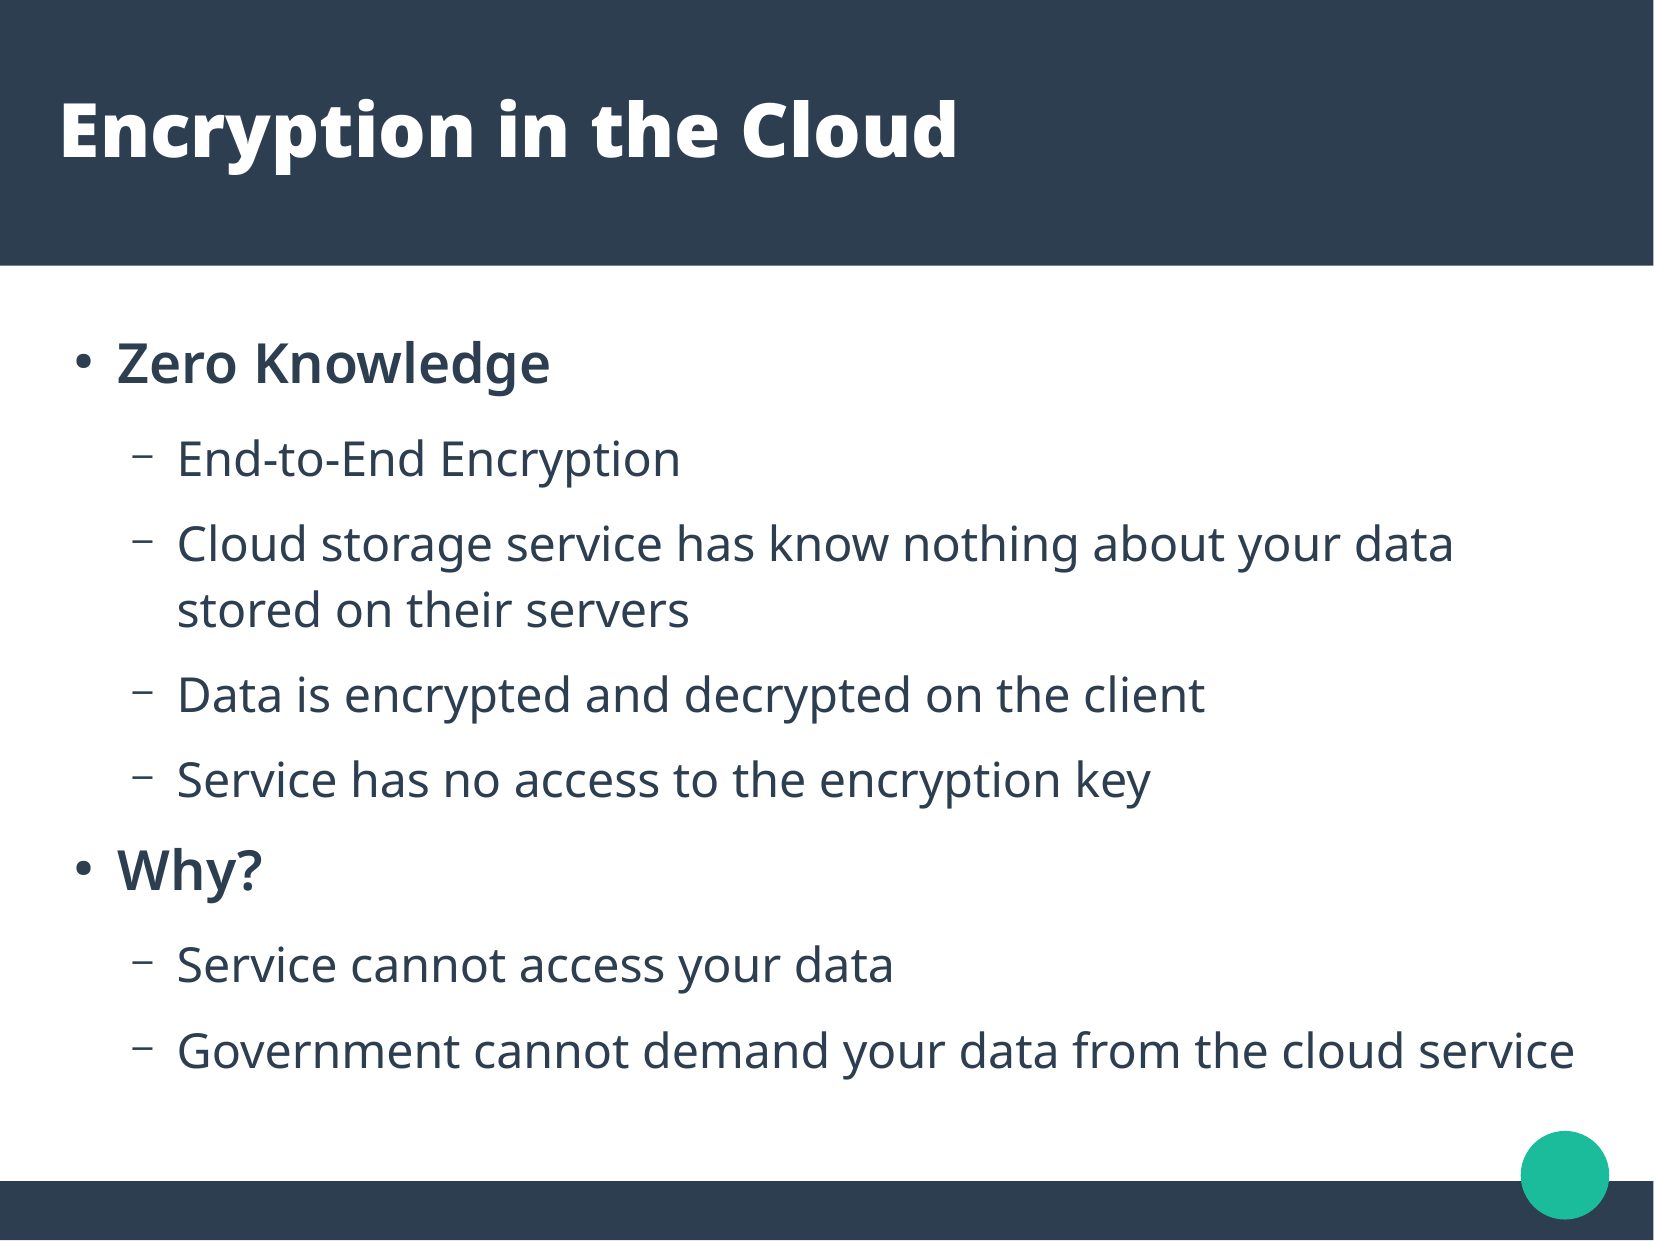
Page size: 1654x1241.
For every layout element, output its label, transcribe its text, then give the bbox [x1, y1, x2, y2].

list Zero Knowledge End-to-End Encryption Cloud storage service has know nothing about your data stored on their servers Data is encrypted and decrypted on the client Service has no access to the encryption key Why? Service cannot access your data Government cannot demand your data from the cloud service [59, 324, 1595, 1152]
title Encryption in the Cloud [59, 49, 1595, 207]
